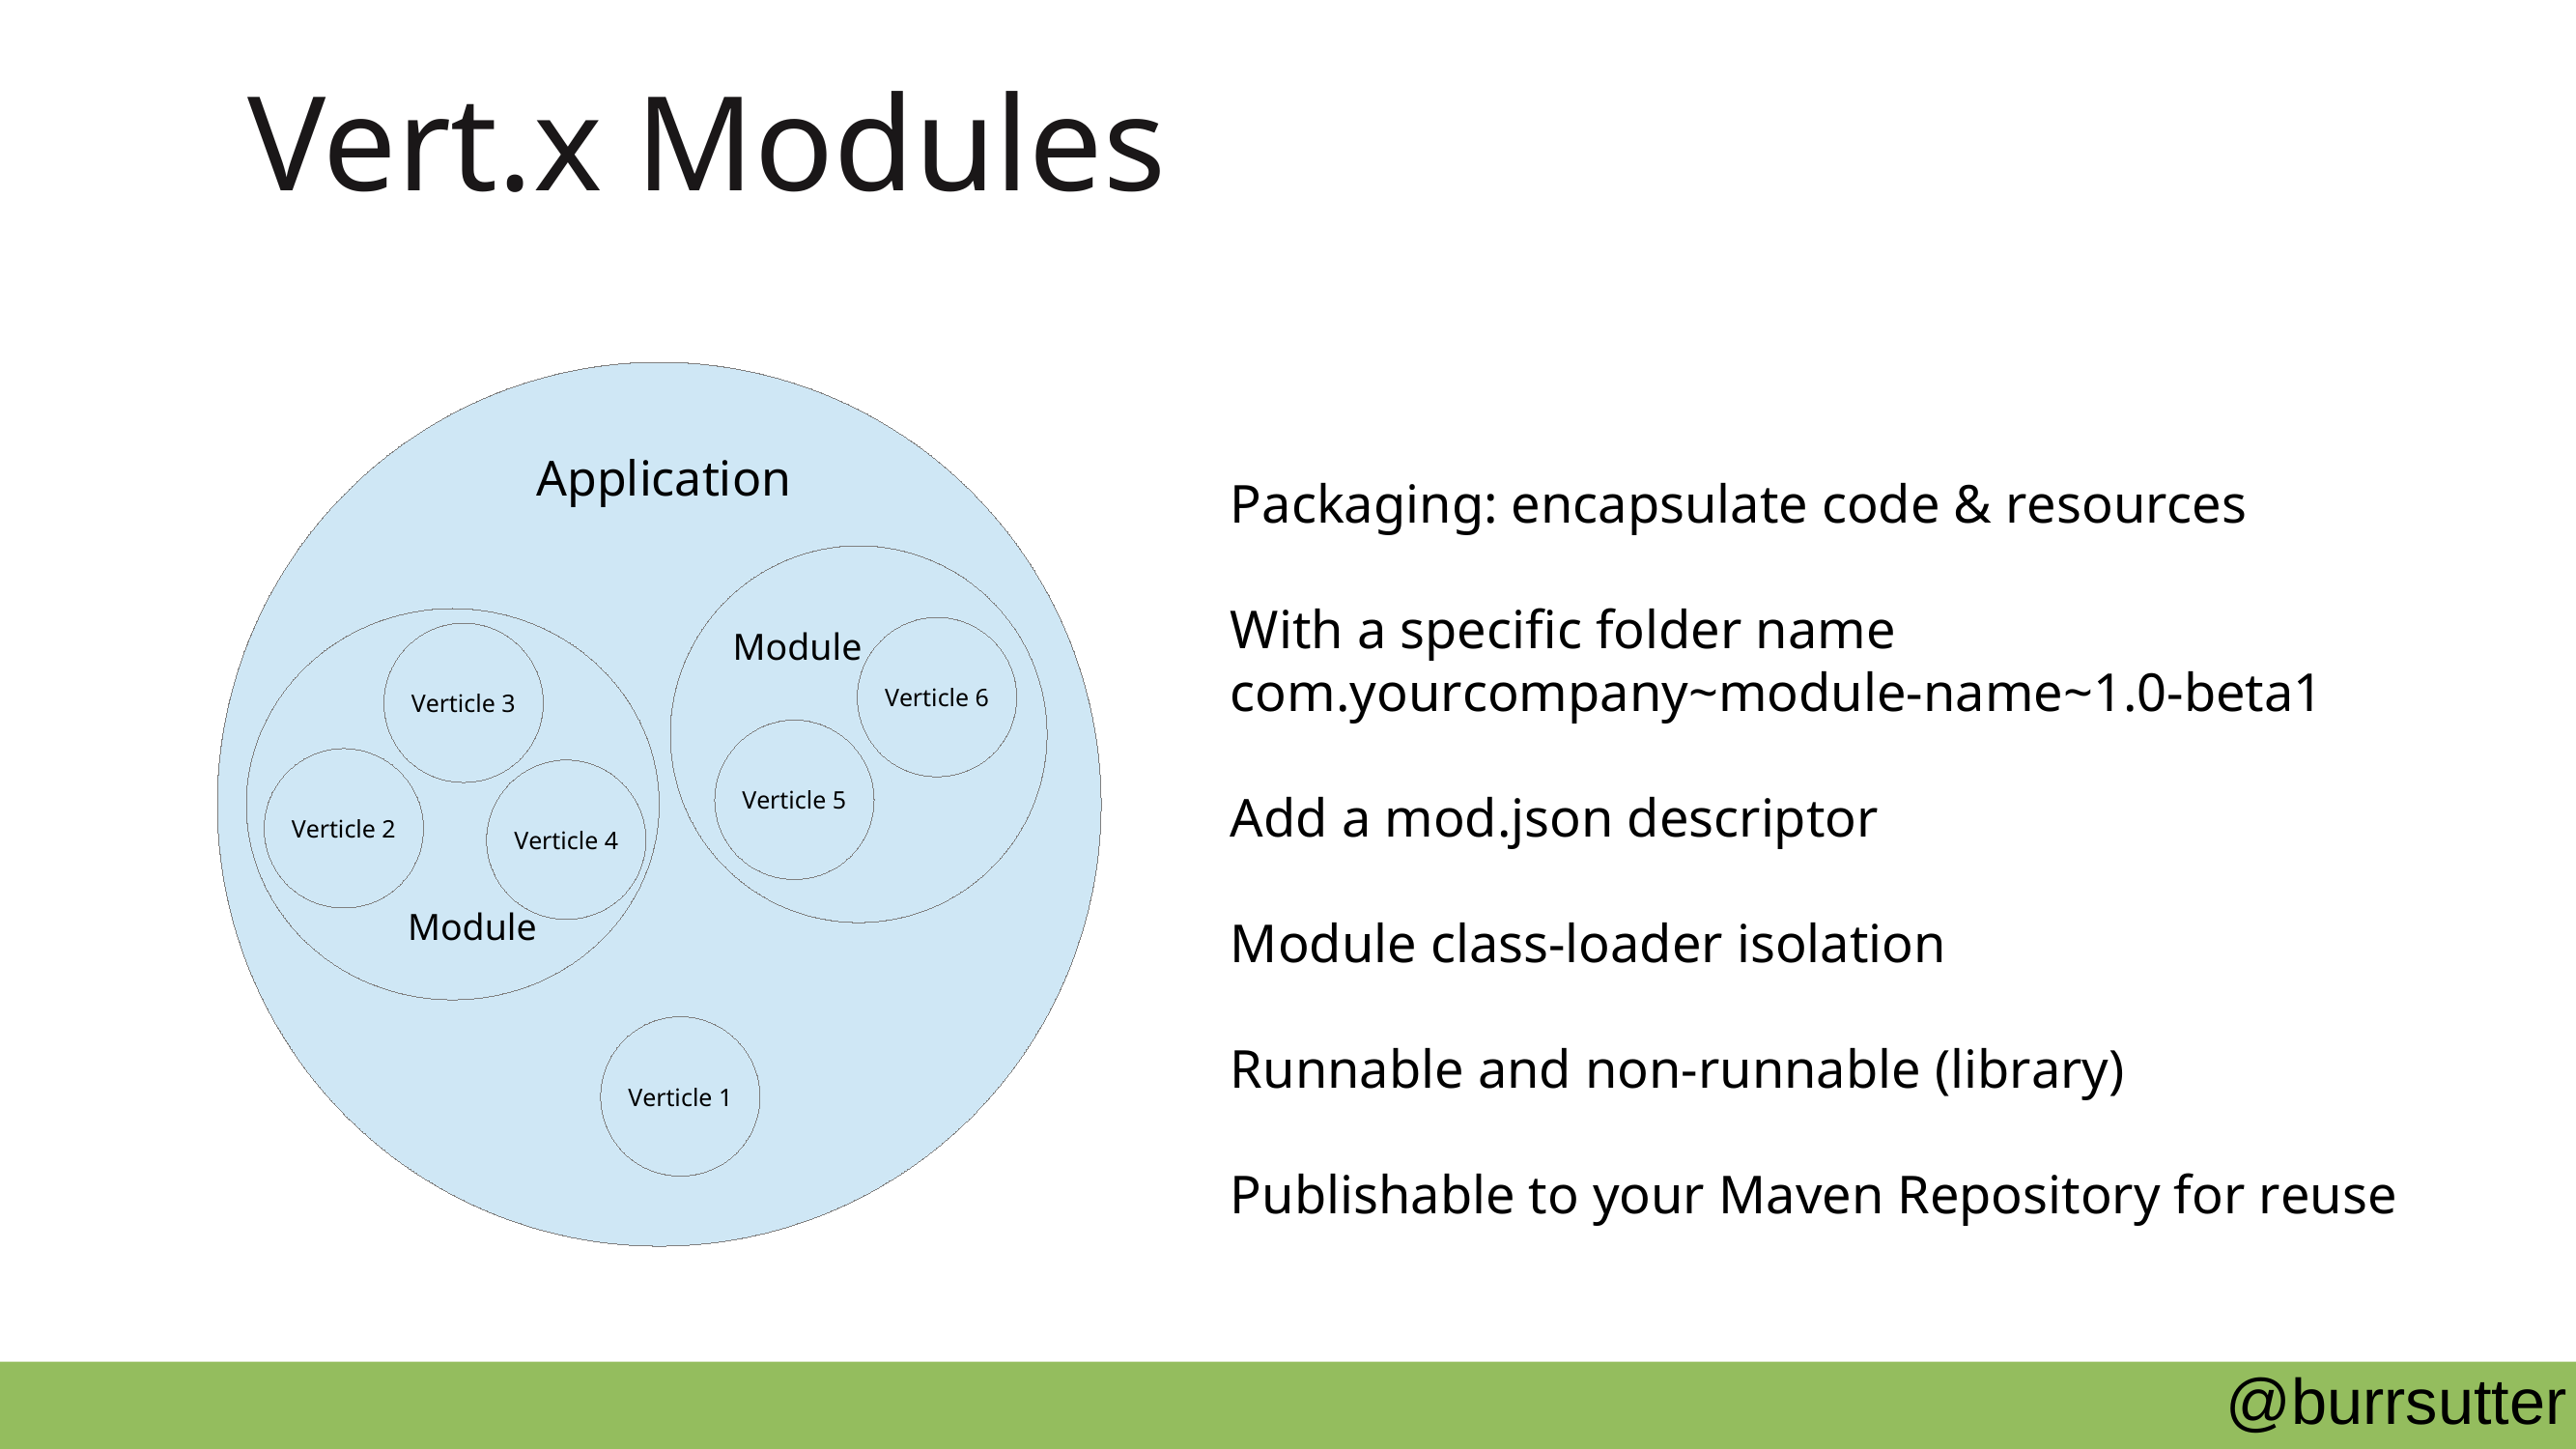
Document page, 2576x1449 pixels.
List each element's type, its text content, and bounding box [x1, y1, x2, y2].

text_box Verticle 4 [486, 759, 646, 920]
text_box Verticle 1 [600, 1016, 760, 1177]
text_box Verticle 6 [857, 617, 1017, 778]
text_box Module [393, 896, 532, 955]
title Vert.x Modules [247, 19, 2522, 258]
text_box Packaging: encapsulate code & resources With a specific folder name com.yourcompany~module-name~1.0-beta1 Add a mod.json descriptor Module class-loader isolation Runnable and non-runnable (library) Publishable to your Maven Repository for reuse [1216, 464, 2256, 1232]
text_box Verticle 5 [714, 720, 875, 880]
text_box [217, 362, 1102, 1247]
text_box Verticle 2 [264, 748, 424, 908]
text_box Application [522, 440, 773, 514]
text_box Module [718, 617, 858, 675]
text_box Verticle 3 [383, 623, 544, 783]
